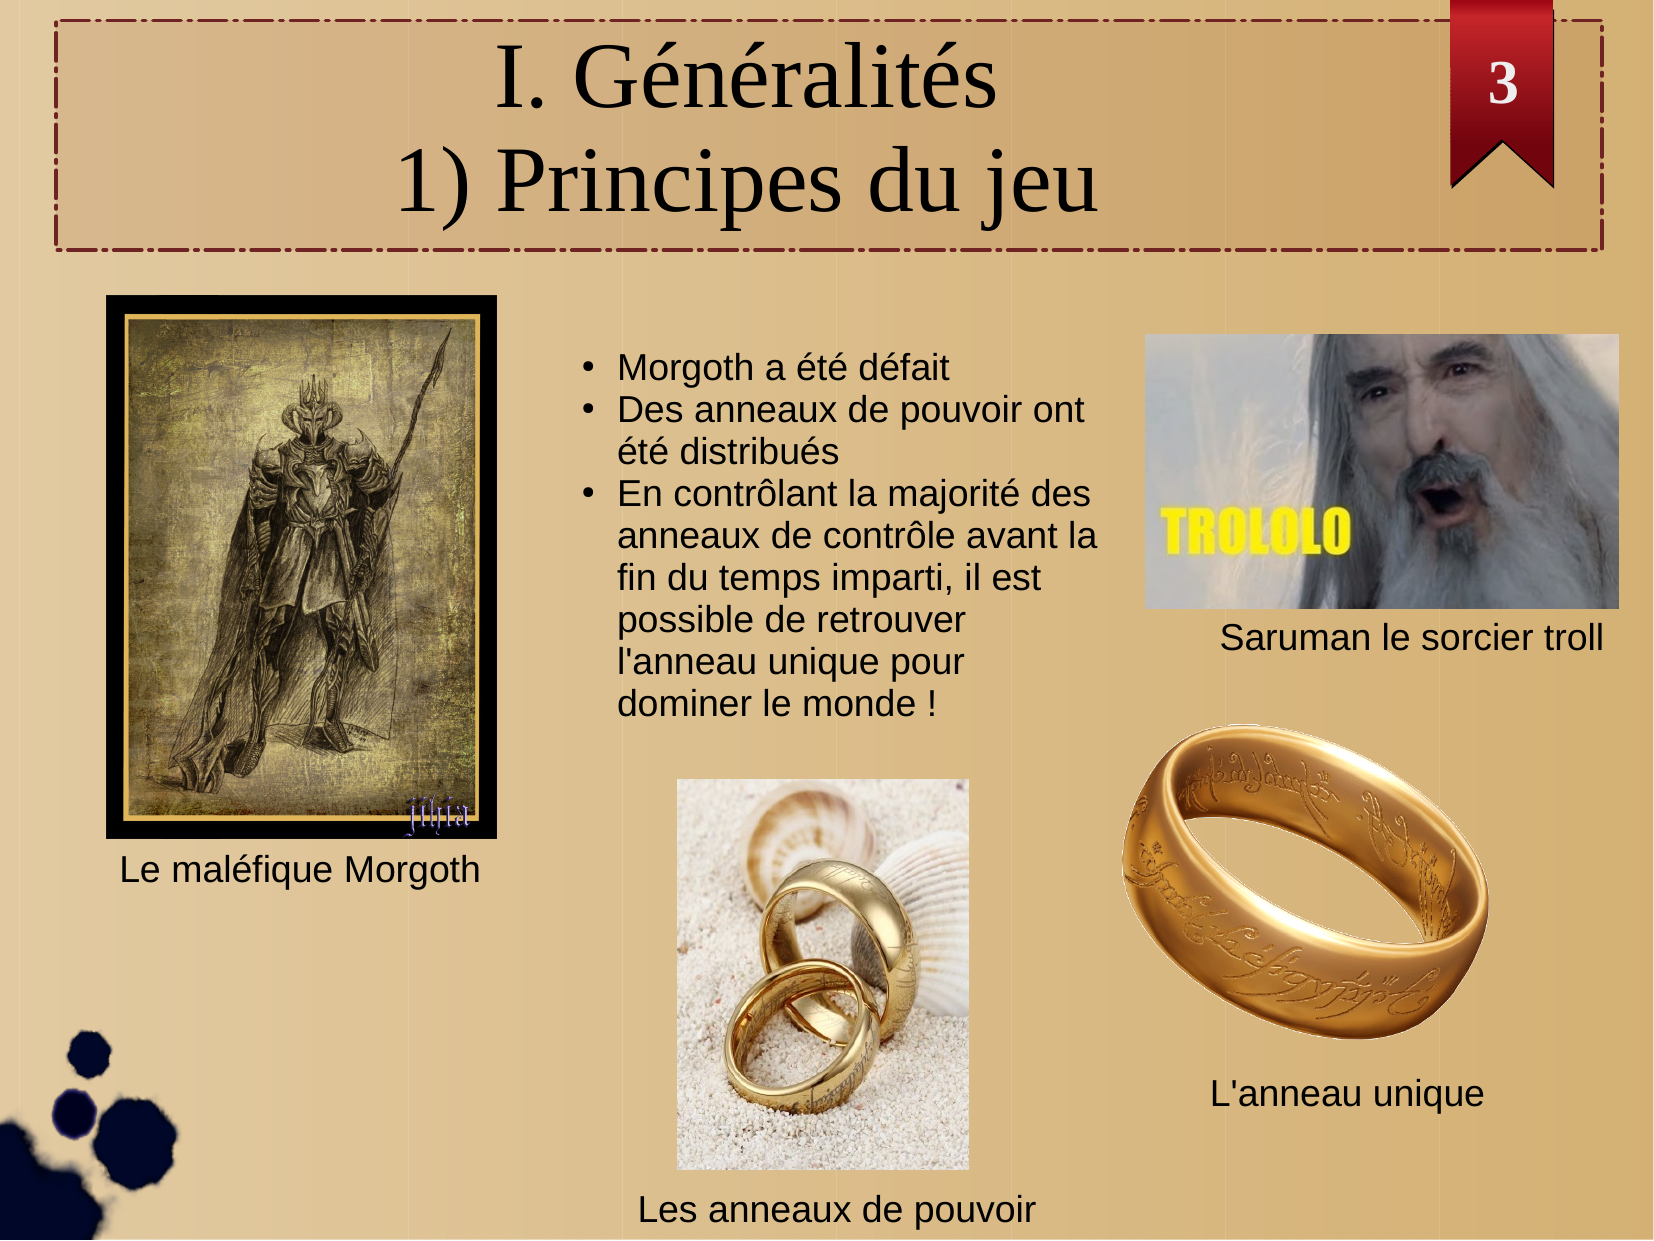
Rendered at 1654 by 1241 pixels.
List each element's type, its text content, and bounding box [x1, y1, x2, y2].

picture [1122, 724, 1489, 1040]
title I. Généralités 1) Principes du jeu [82, 23, 1412, 335]
text_box Morgoth a été défait Des anneaux de pouvoir ont été distribués En contrôlant la majorité des anneaux de contrôle avant la fin du temps imparti, il est possible de retrouver l'anneau unique pour dominer le monde ! [566, 339, 1123, 733]
text_box L'anneau unique [1195, 1065, 1501, 1123]
text_box Les anneaux de pouvoir [622, 1181, 1052, 1238]
picture [1145, 334, 1619, 609]
picture [677, 779, 969, 1170]
text_box Saruman le sorcier troll [1204, 608, 1620, 666]
picture [106, 295, 497, 839]
text_box Le maléfique Morgoth [104, 840, 497, 969]
